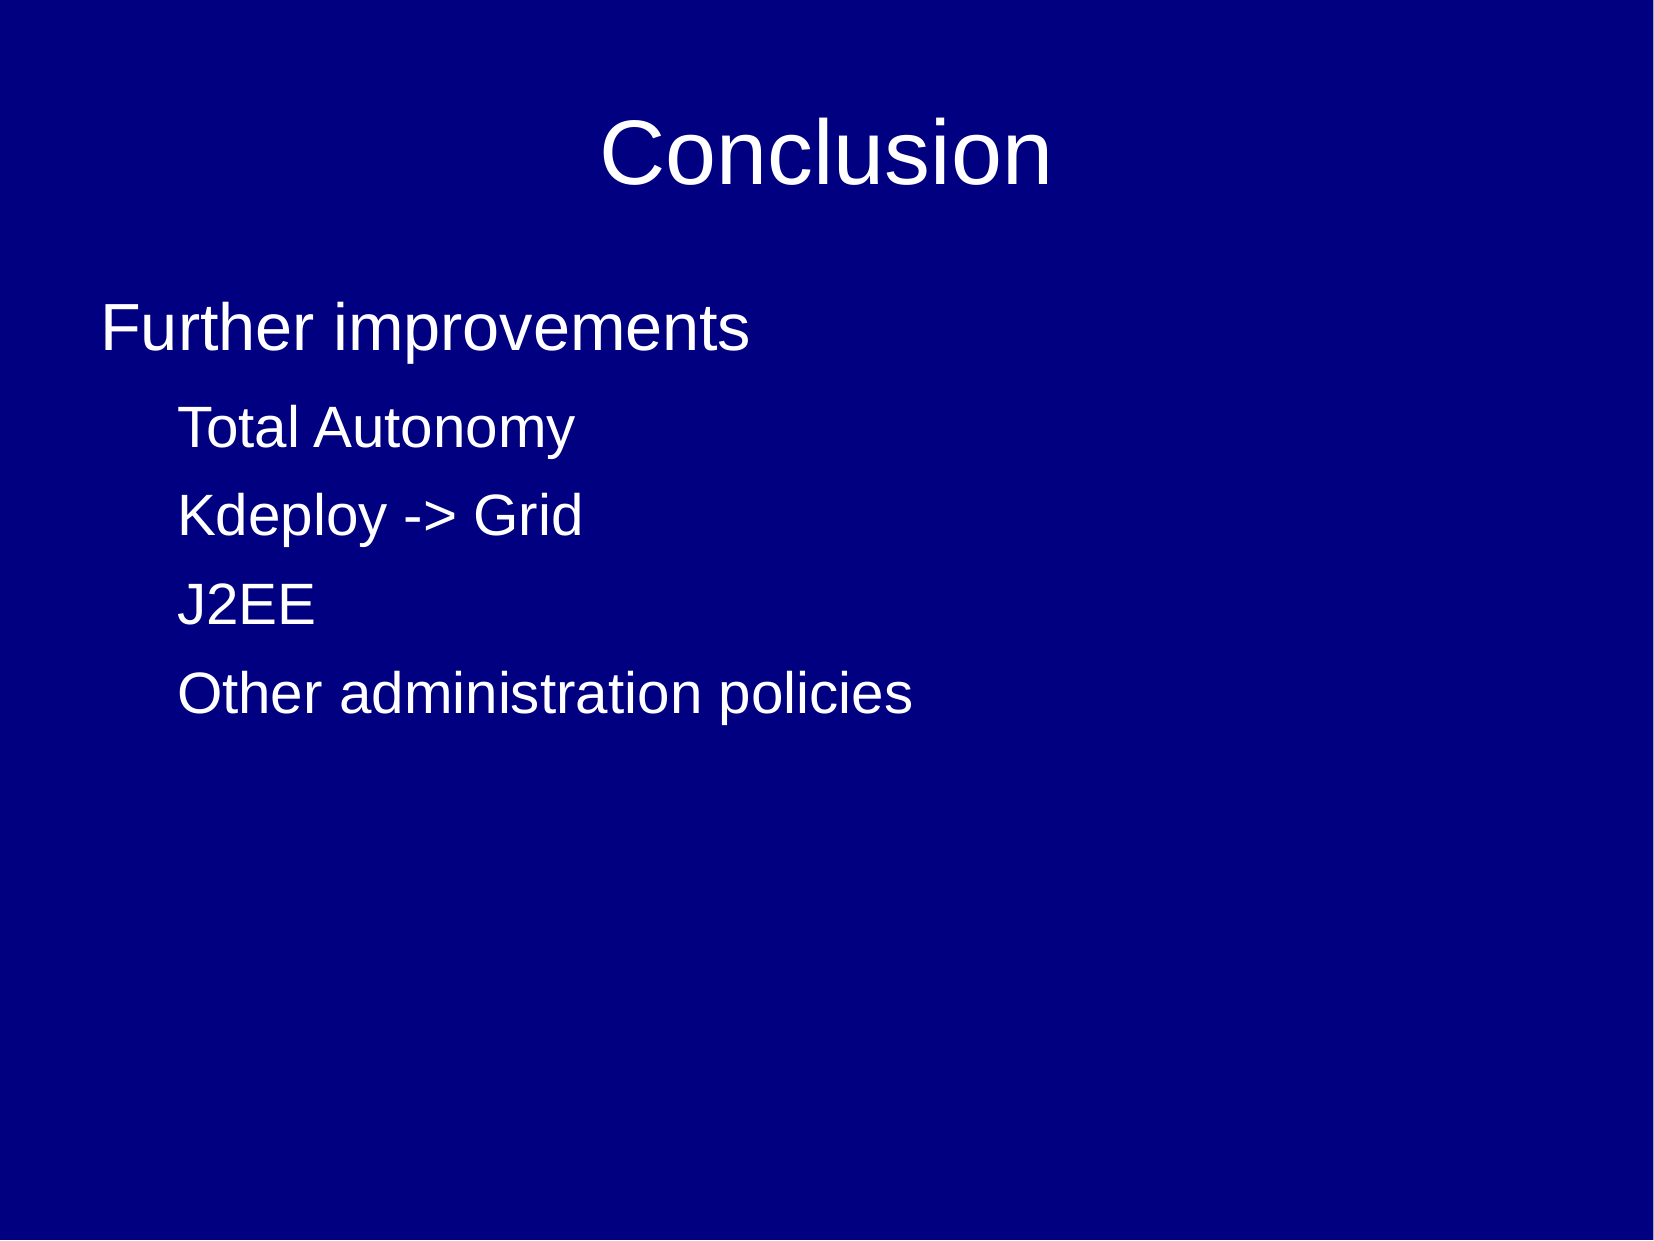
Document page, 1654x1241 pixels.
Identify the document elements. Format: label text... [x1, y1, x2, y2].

list Further improvements Total Autonomy Kdeploy -> Grid J2EE Other administration policies [82, 290, 1571, 1094]
title Conclusion [82, 49, 1571, 257]
